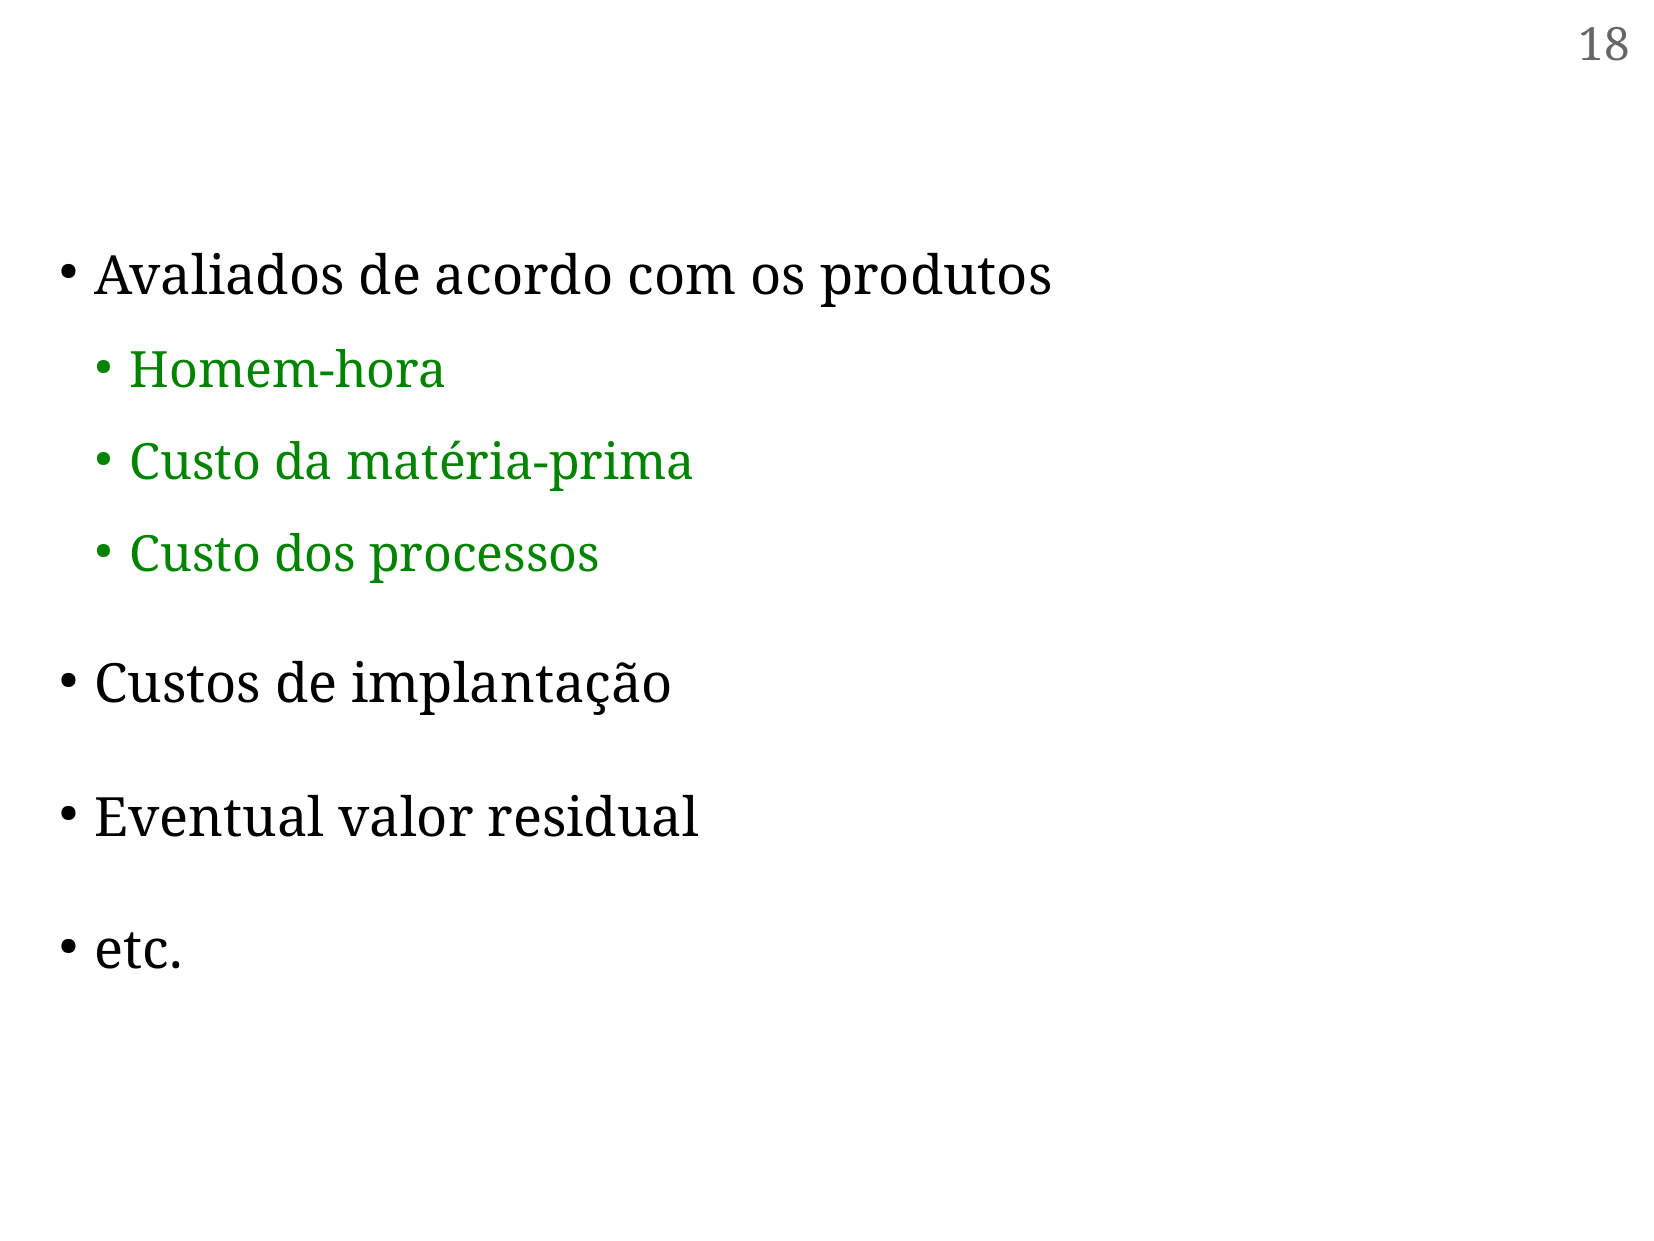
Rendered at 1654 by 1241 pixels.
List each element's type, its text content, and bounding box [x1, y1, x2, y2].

list Avaliados de acordo com os produtos Homem-hora Custo da matéria-prima Custo dos processos Custos de implantação Eventual valor residual etc. [59, 236, 1595, 1211]
